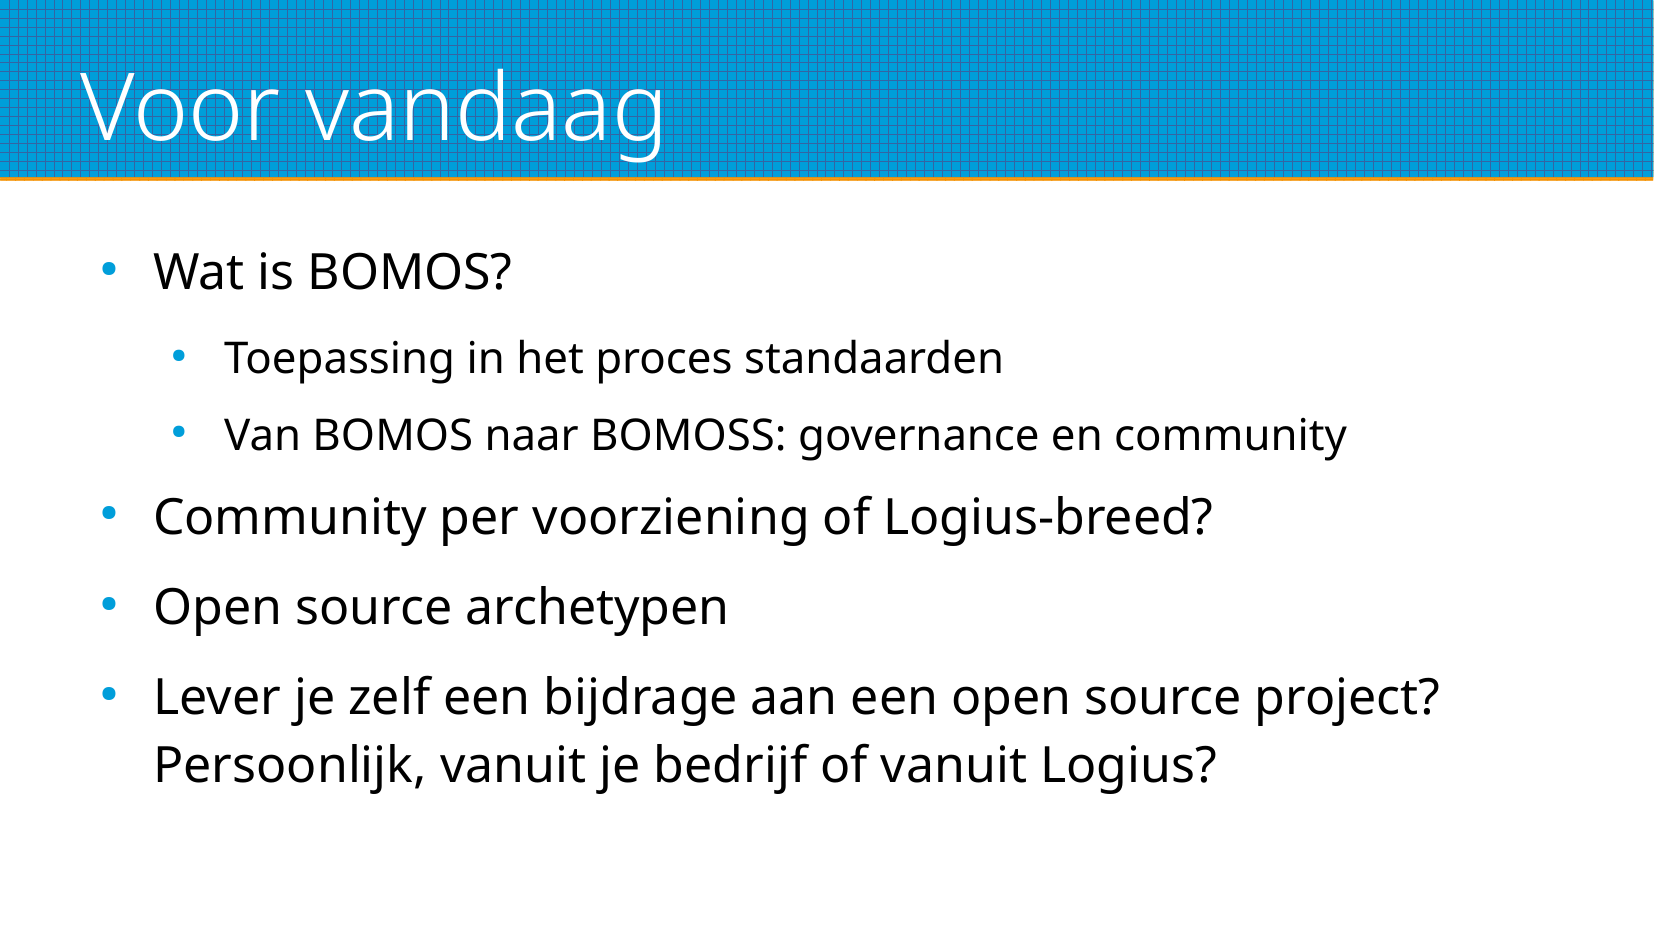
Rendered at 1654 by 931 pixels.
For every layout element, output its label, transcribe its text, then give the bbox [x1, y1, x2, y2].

list Wat is BOMOS? Toepassing in het proces standaarden Van BOMOS naar BOMOSS: governance en community Community per voorziening of Logius-breed? Open source archetypen Lever je zelf een bijdrage aan een open source project? Persoonlijk, vanuit je bedrijf of vanuit Logius? [82, 236, 1563, 811]
title Voor vandaag [80, 12, 1569, 169]
